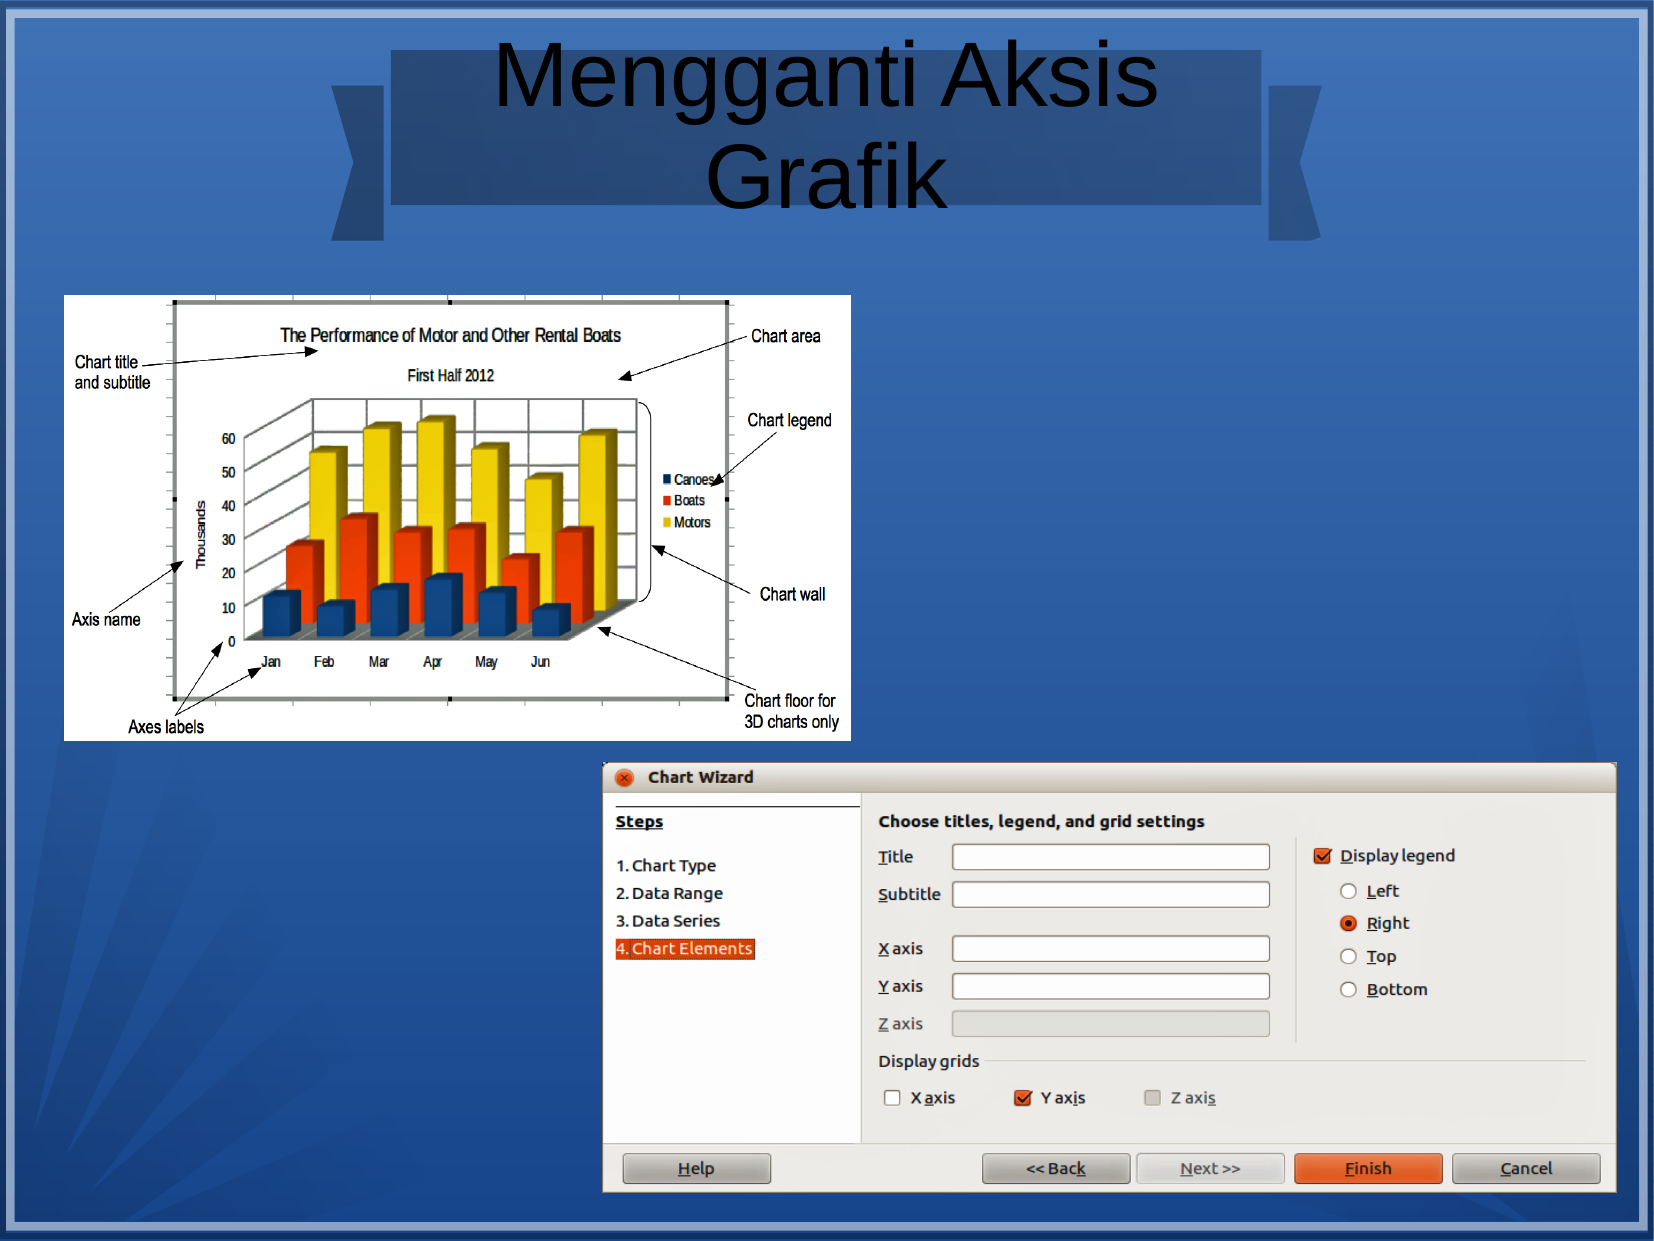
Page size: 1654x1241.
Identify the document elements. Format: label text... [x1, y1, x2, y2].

title Mengganti Aksis Grafik [389, 23, 1264, 229]
picture [64, 295, 851, 742]
picture [602, 762, 1617, 1193]
